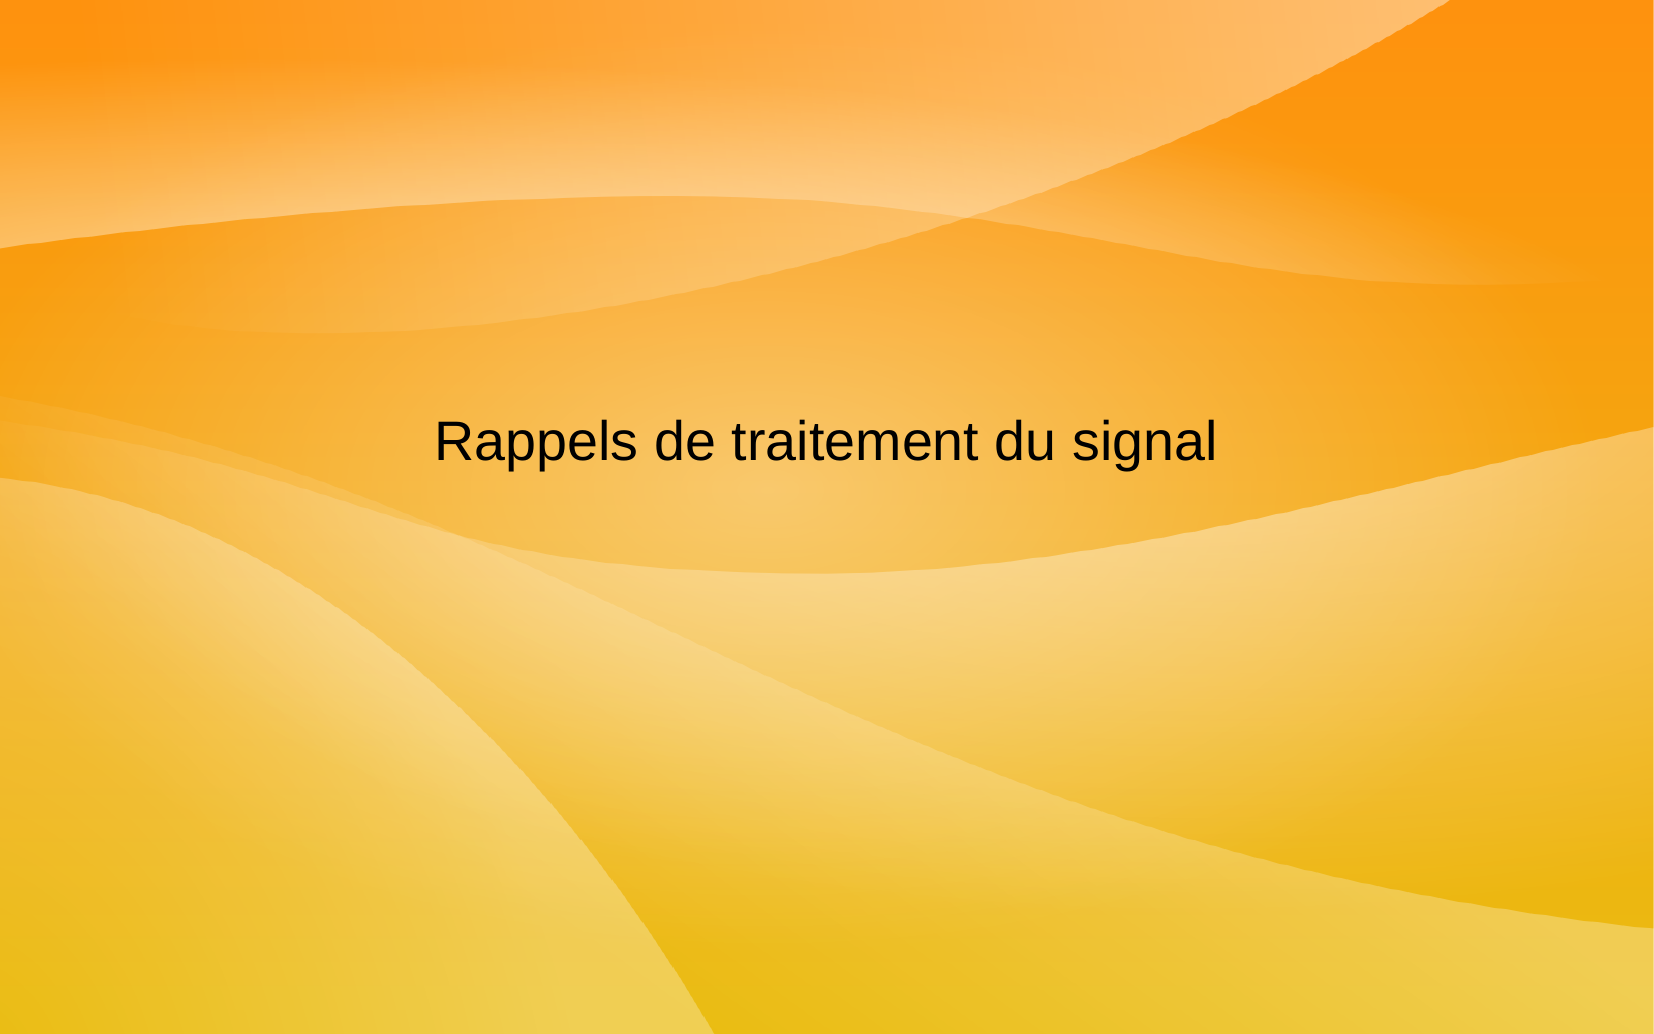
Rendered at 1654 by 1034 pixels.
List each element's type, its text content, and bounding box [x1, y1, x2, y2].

subtitle Rappels de traitement du signal [82, 41, 1571, 842]
picture [0, 0, 1654, 1034]
